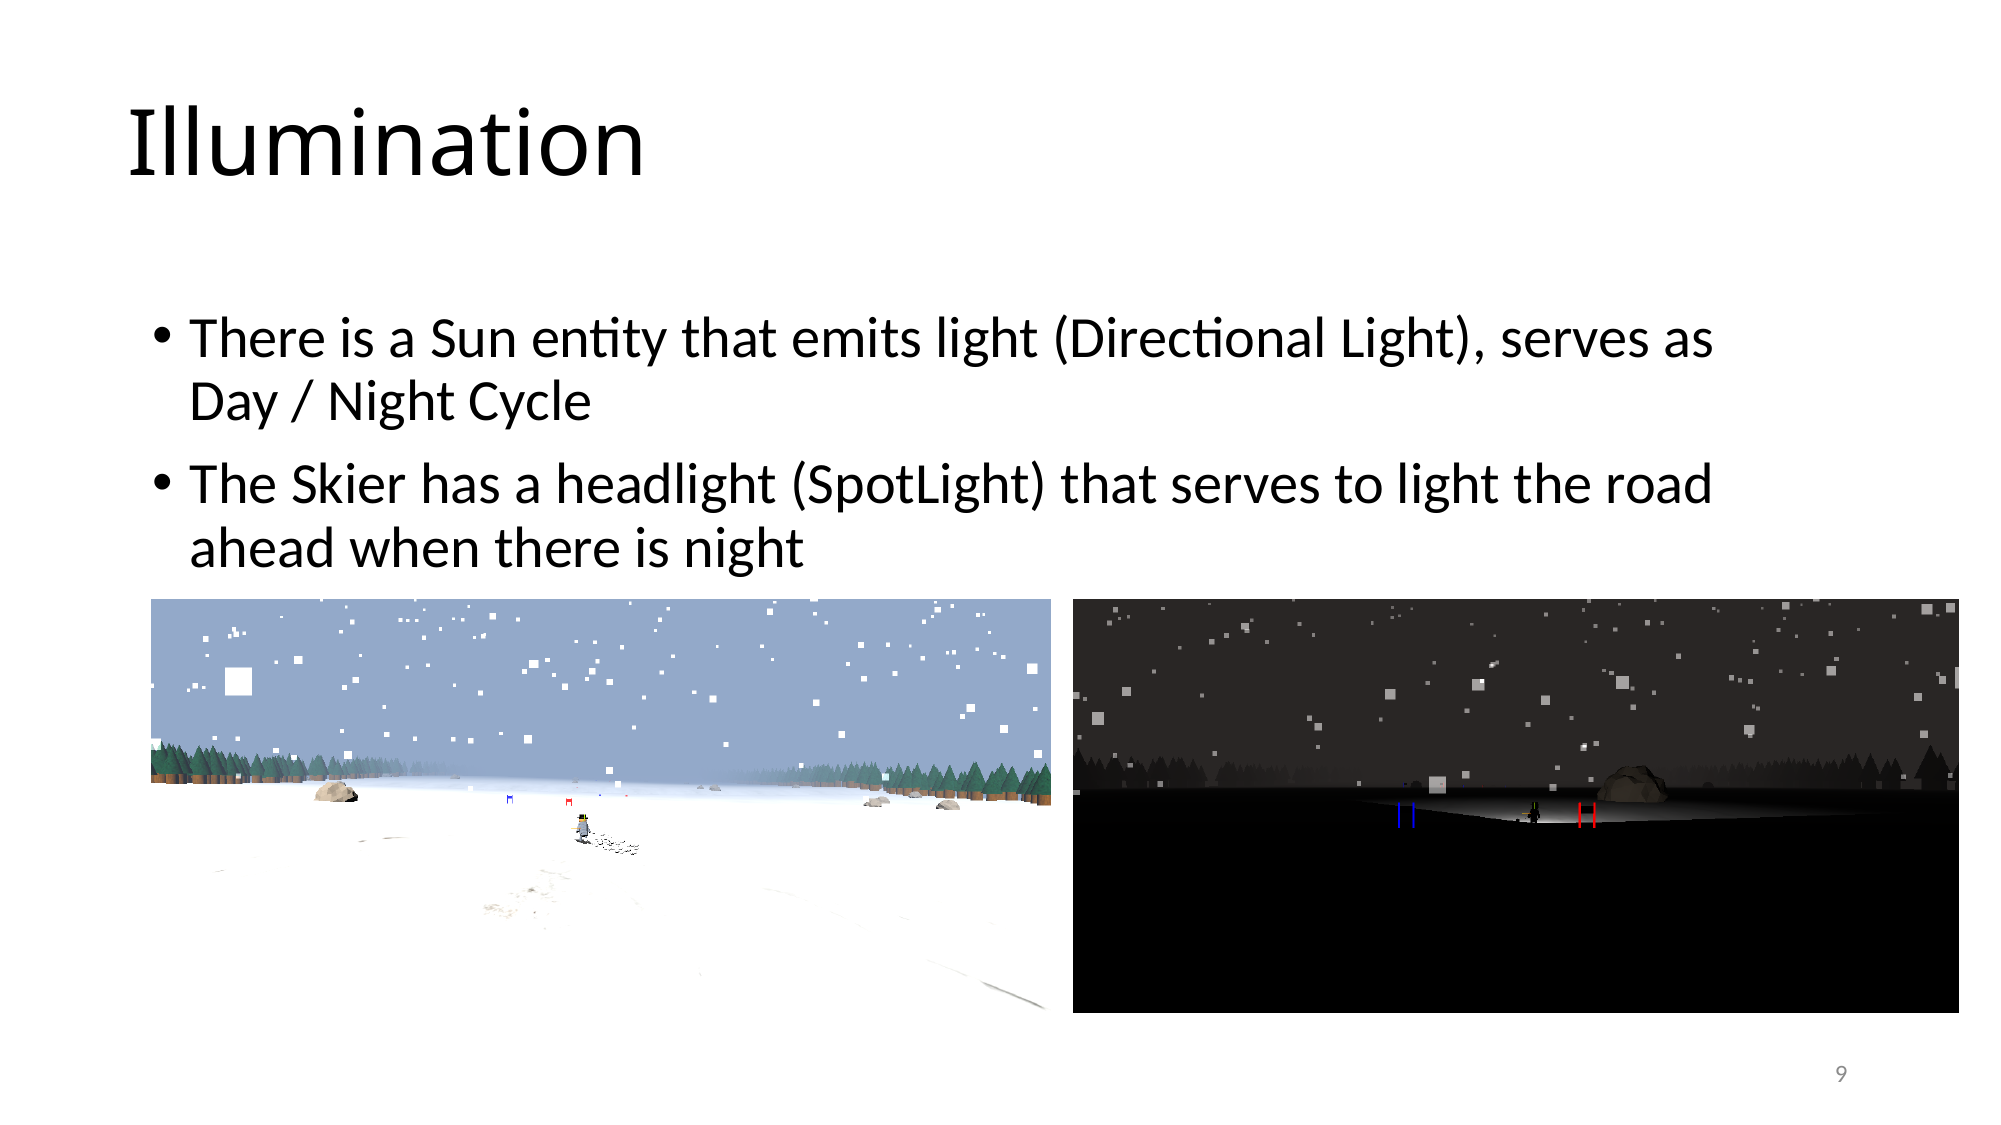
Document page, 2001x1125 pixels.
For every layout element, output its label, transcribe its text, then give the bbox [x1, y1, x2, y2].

title Illumination [112, 37, 1838, 255]
list There is a Sun entity that emits light (Directional Light), serves as Day / Night Cycle The Skier has a headlight (SpotLight) that serves to light the road ahead when there is night [137, 299, 1863, 1014]
picture [1073, 599, 1959, 1013]
picture [151, 599, 1051, 1020]
